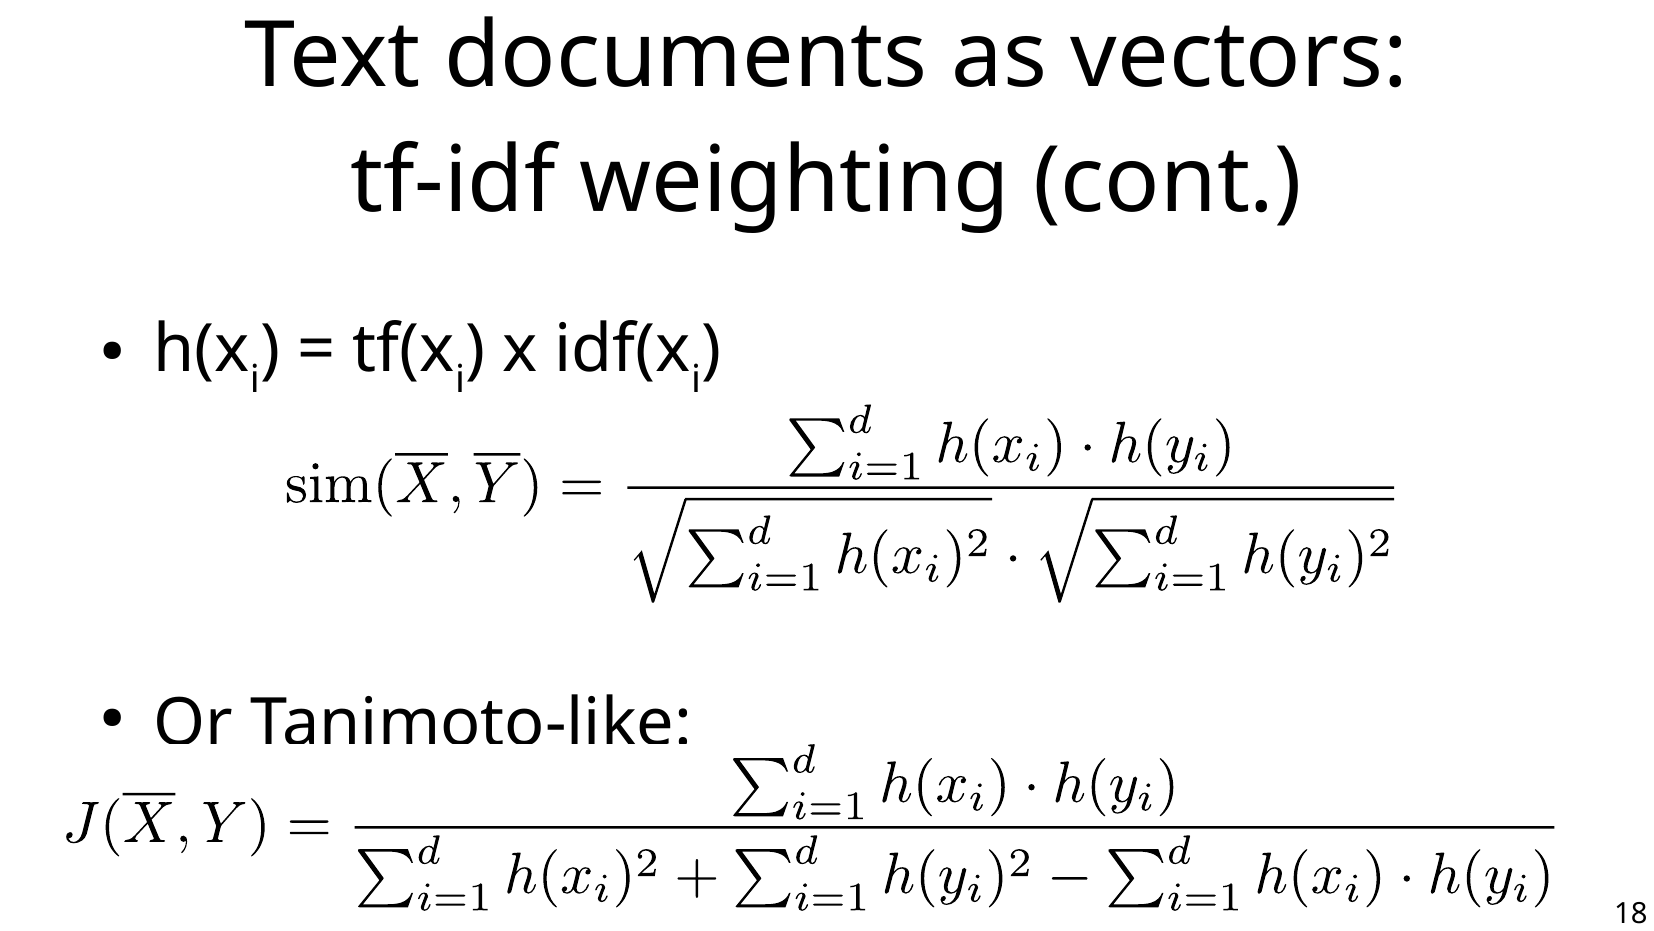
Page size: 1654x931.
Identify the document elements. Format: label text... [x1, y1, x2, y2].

list h(xi) = tf(xi) x idf(xi) Or Tanimoto-like: [82, 300, 1571, 886]
text_box [62, 744, 1555, 911]
title Text documents as vectors: tf-idf weighting (cont.) [82, 1, 1571, 226]
text_box [285, 404, 1395, 603]
